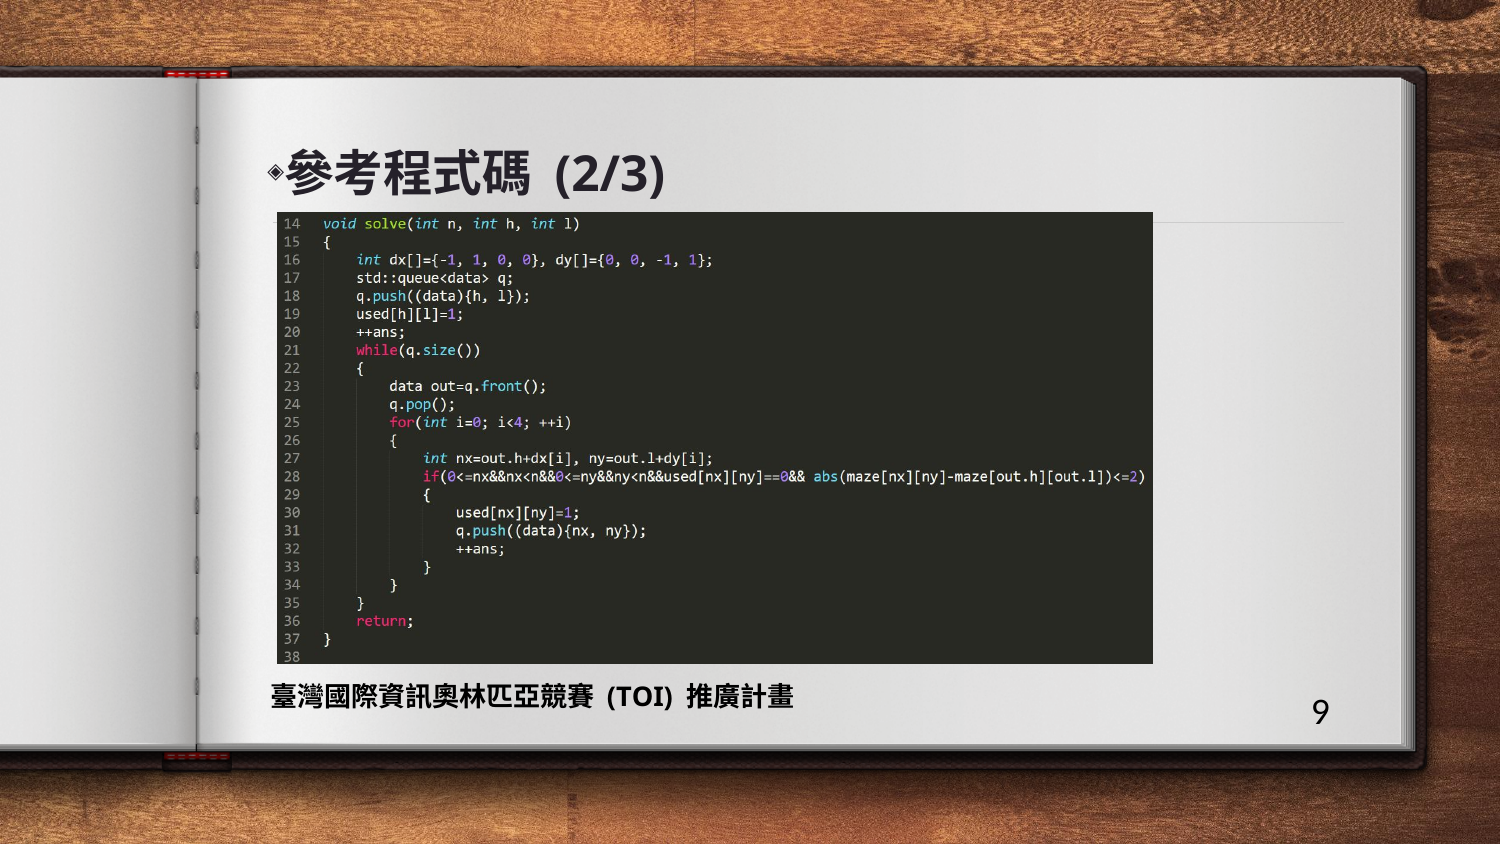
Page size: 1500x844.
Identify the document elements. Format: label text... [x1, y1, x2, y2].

text_box 9 [1295, 672, 1386, 737]
picture [277, 212, 1153, 664]
list 參考程式碼 (2/3) [252, 126, 746, 216]
